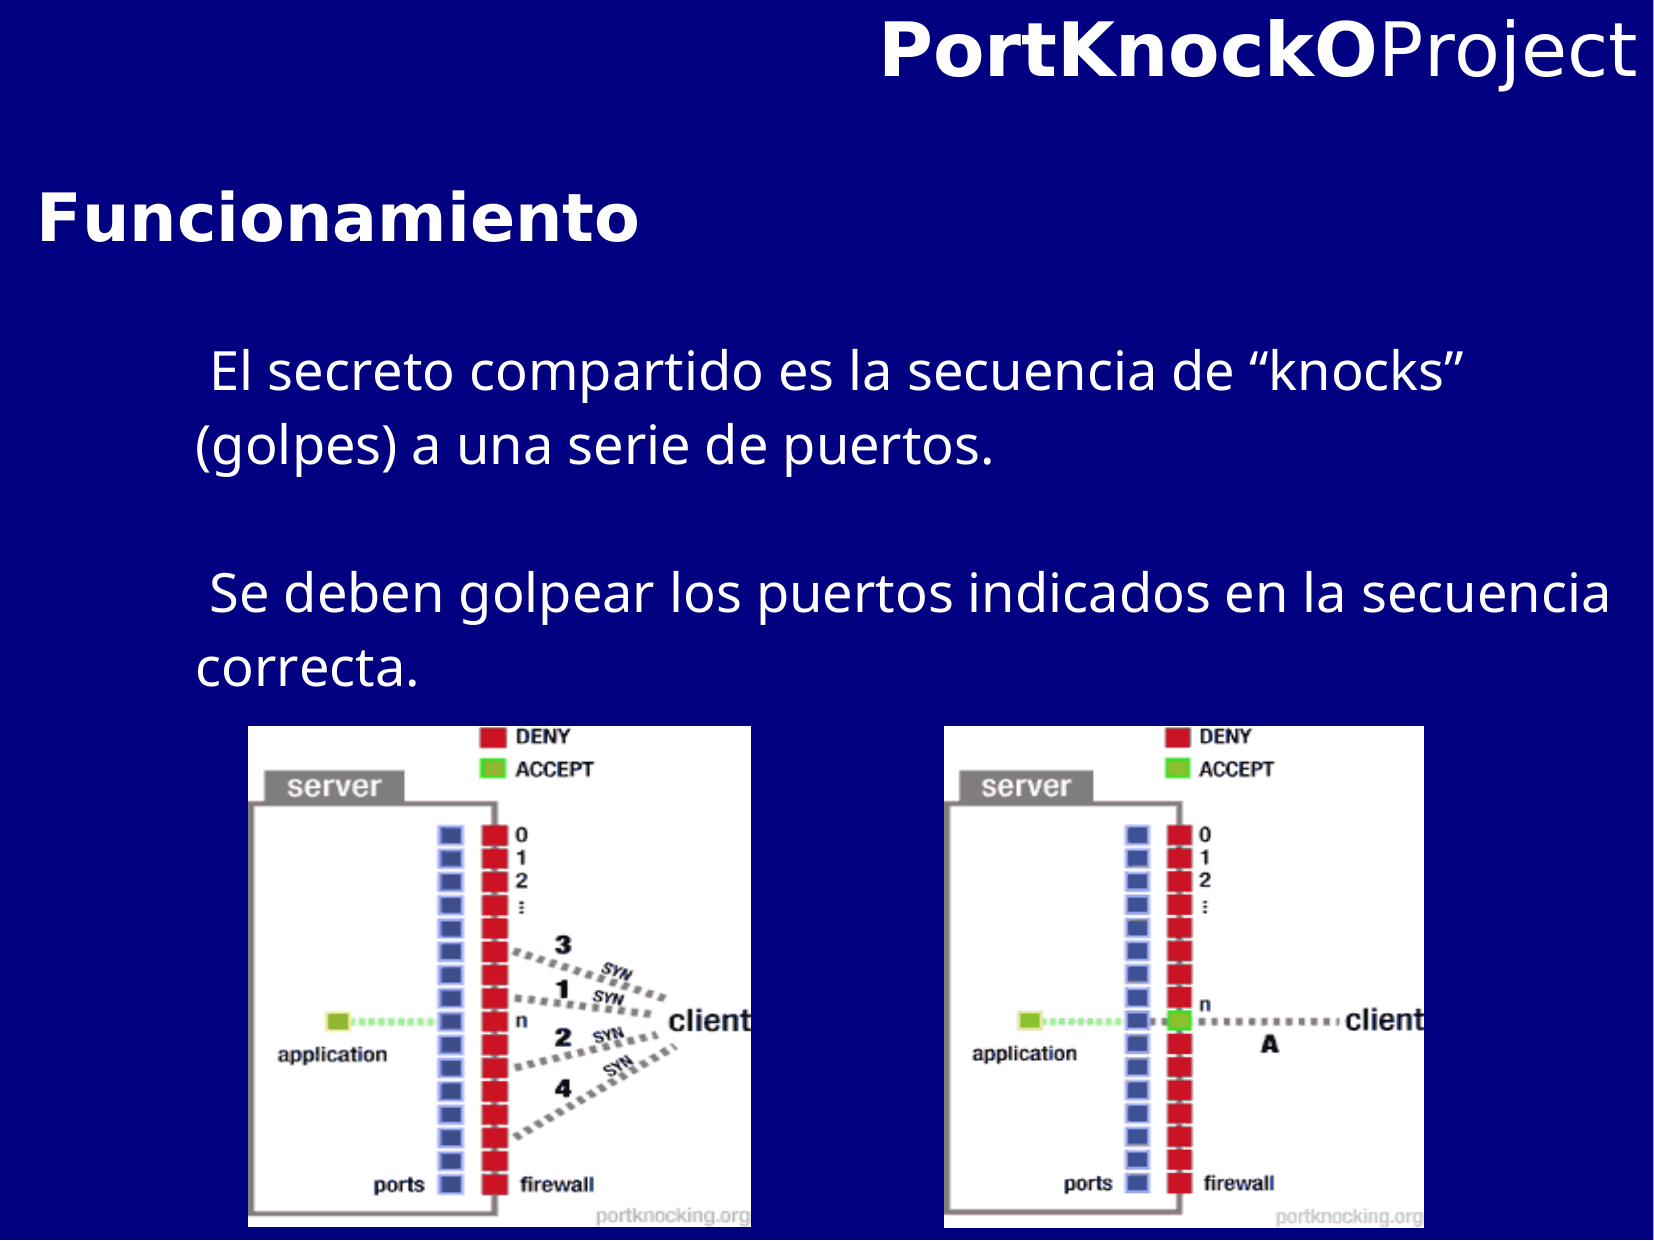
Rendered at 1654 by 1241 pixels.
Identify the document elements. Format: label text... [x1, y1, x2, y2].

text_box Funcionamiento [22, 171, 656, 265]
text_box PortKnockOProject [863, 0, 1640, 103]
picture [944, 726, 1424, 1228]
text_box El secreto compartido es la secuencia de “knocks” (golpes) a una serie de puertos. Se deben golpear los puertos indicados en la secuencia correcta. [181, 324, 1589, 733]
picture [248, 726, 751, 1227]
